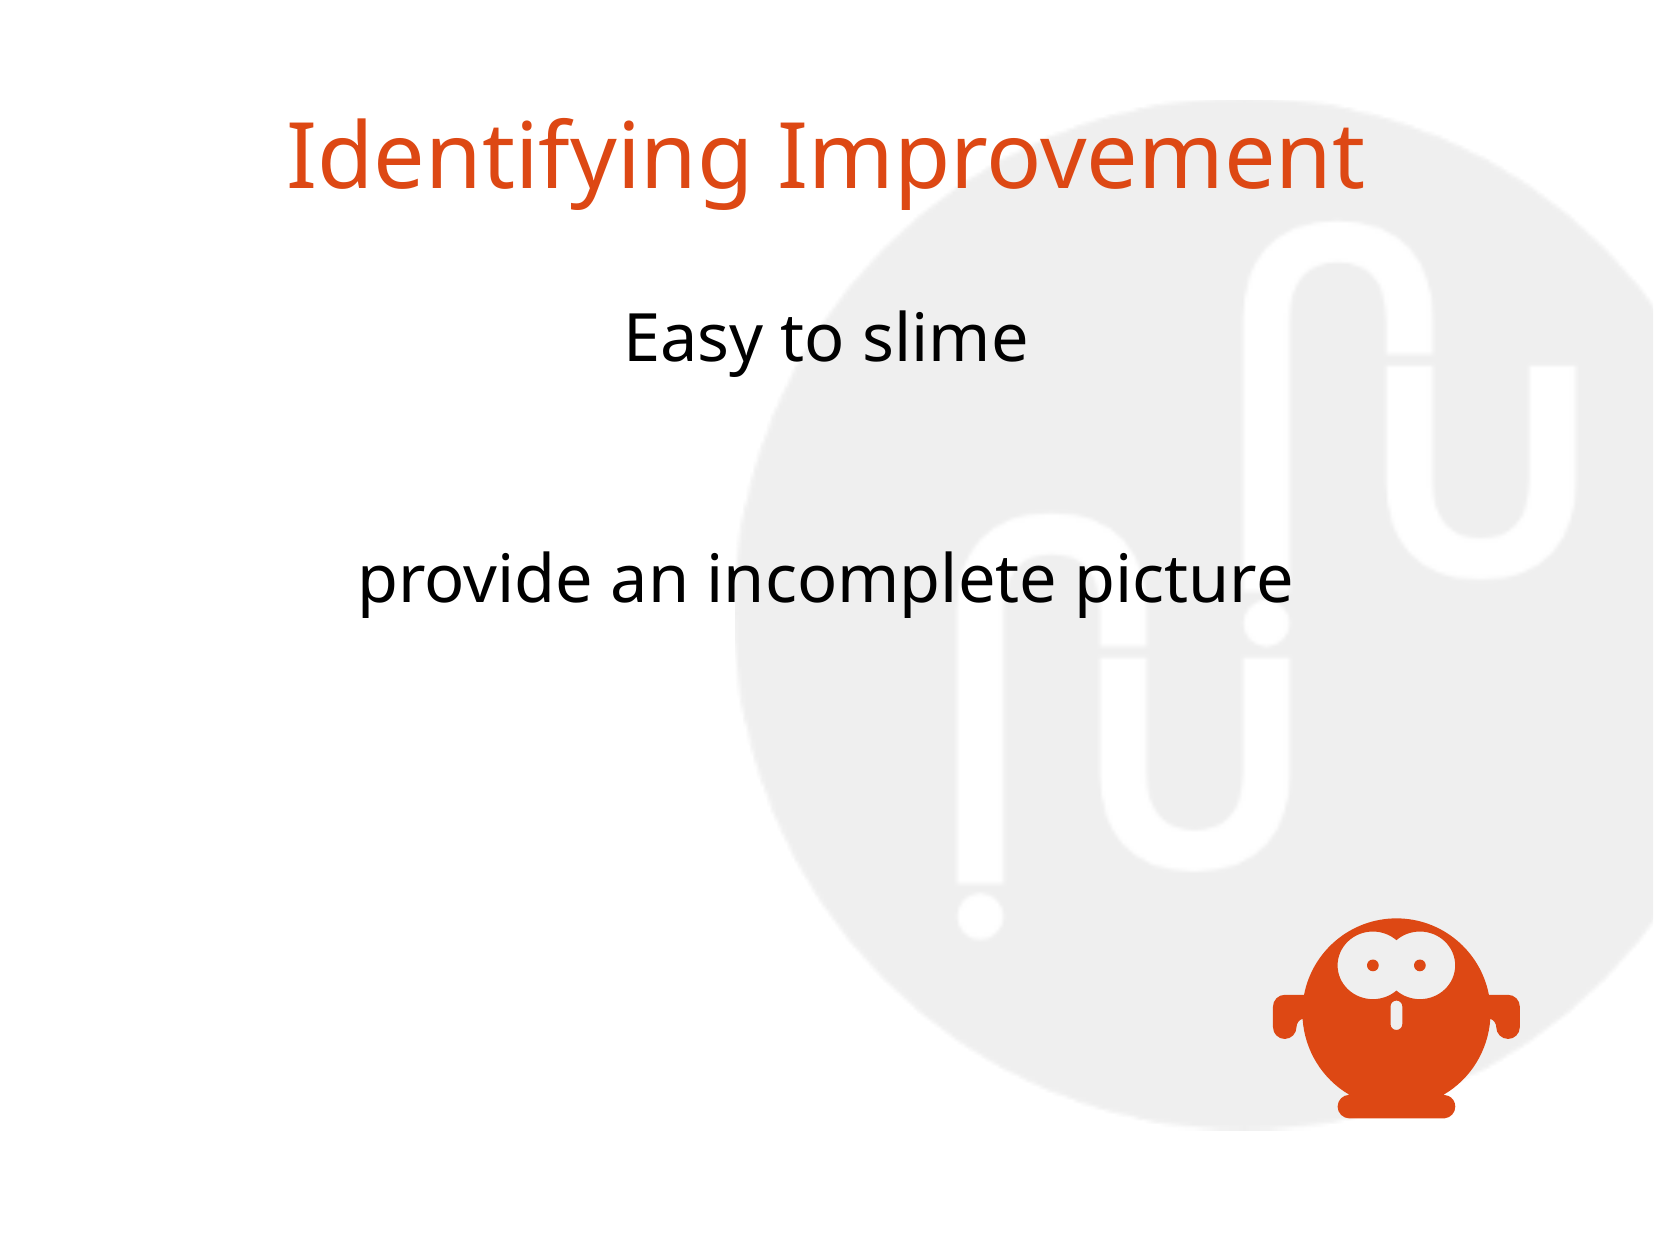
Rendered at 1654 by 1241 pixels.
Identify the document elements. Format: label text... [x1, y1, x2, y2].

picture [735, 100, 1654, 1156]
title Identifying Improvement [82, 49, 1571, 257]
list Easy to slime provide an incomplete picture [82, 290, 1571, 1010]
